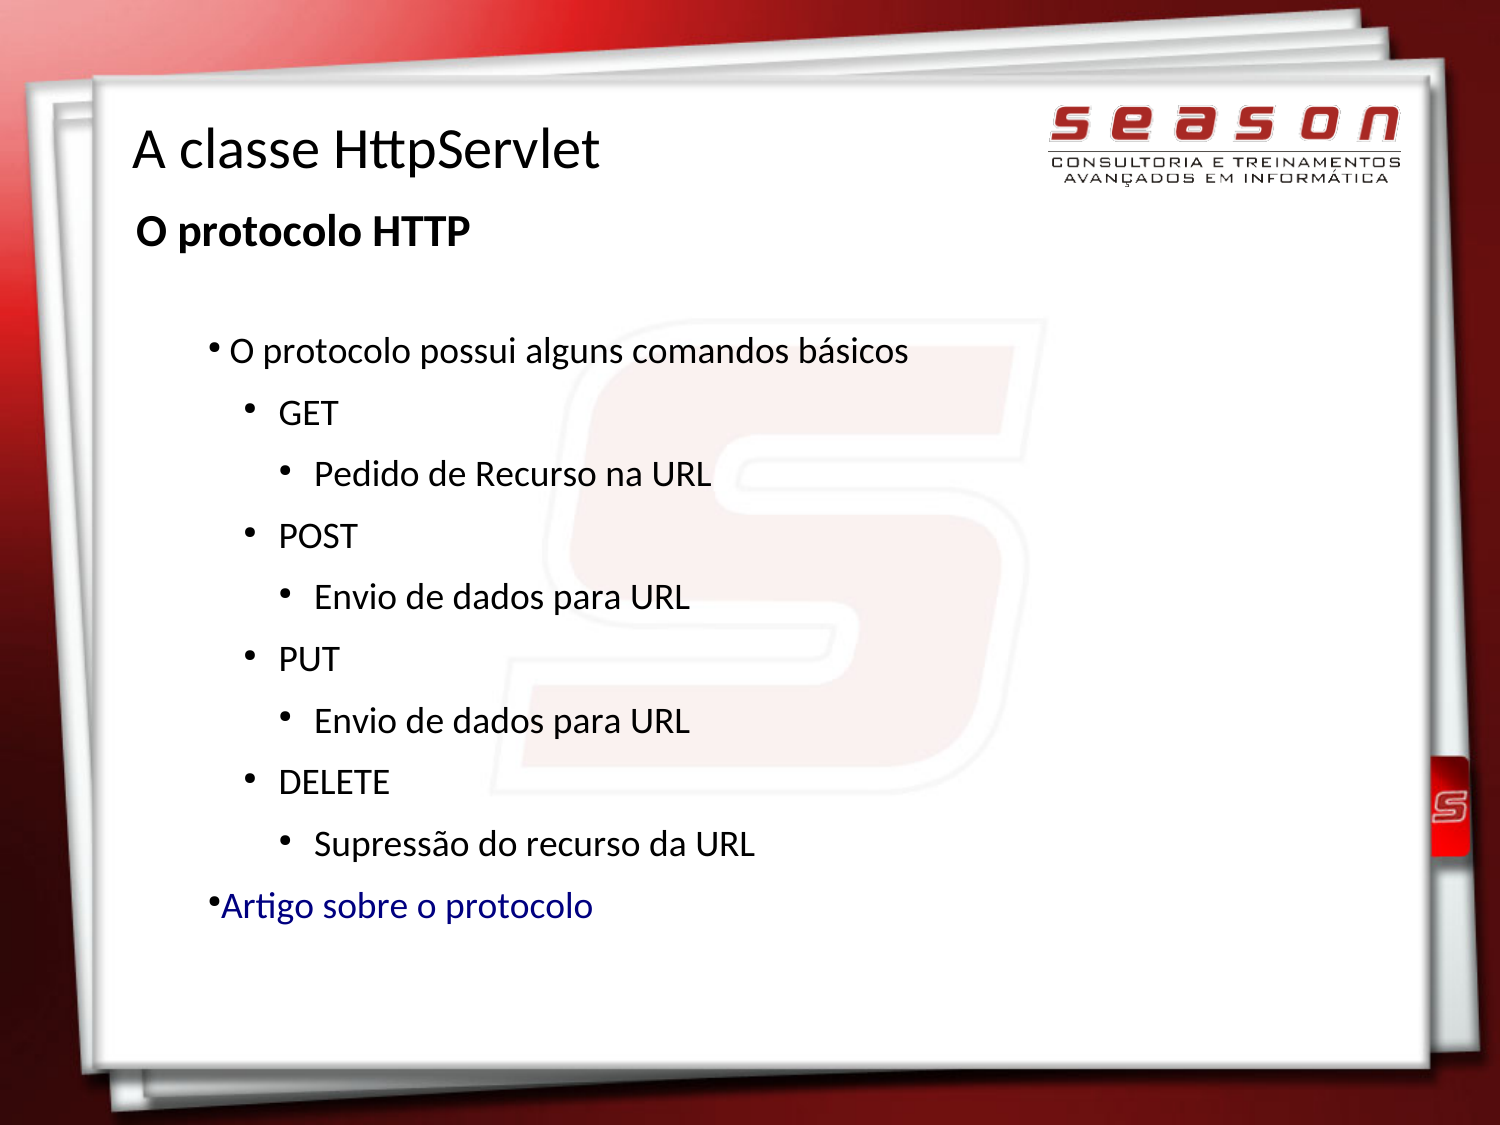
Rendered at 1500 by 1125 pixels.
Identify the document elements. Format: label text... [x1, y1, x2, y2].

text_box O protocolo possui alguns comandos básicos GET Pedido de Recurso na URL POST Envio de dados para URL PUT Envio de dados para URL DELETE Supressão do recurso da URL Artigo sobre o protocolo [207, 325, 1328, 926]
title A classe HttpServlet [118, 33, 1394, 257]
picture [0, 0, 1500, 1125]
text_box O protocolo HTTP [119, 200, 1240, 256]
